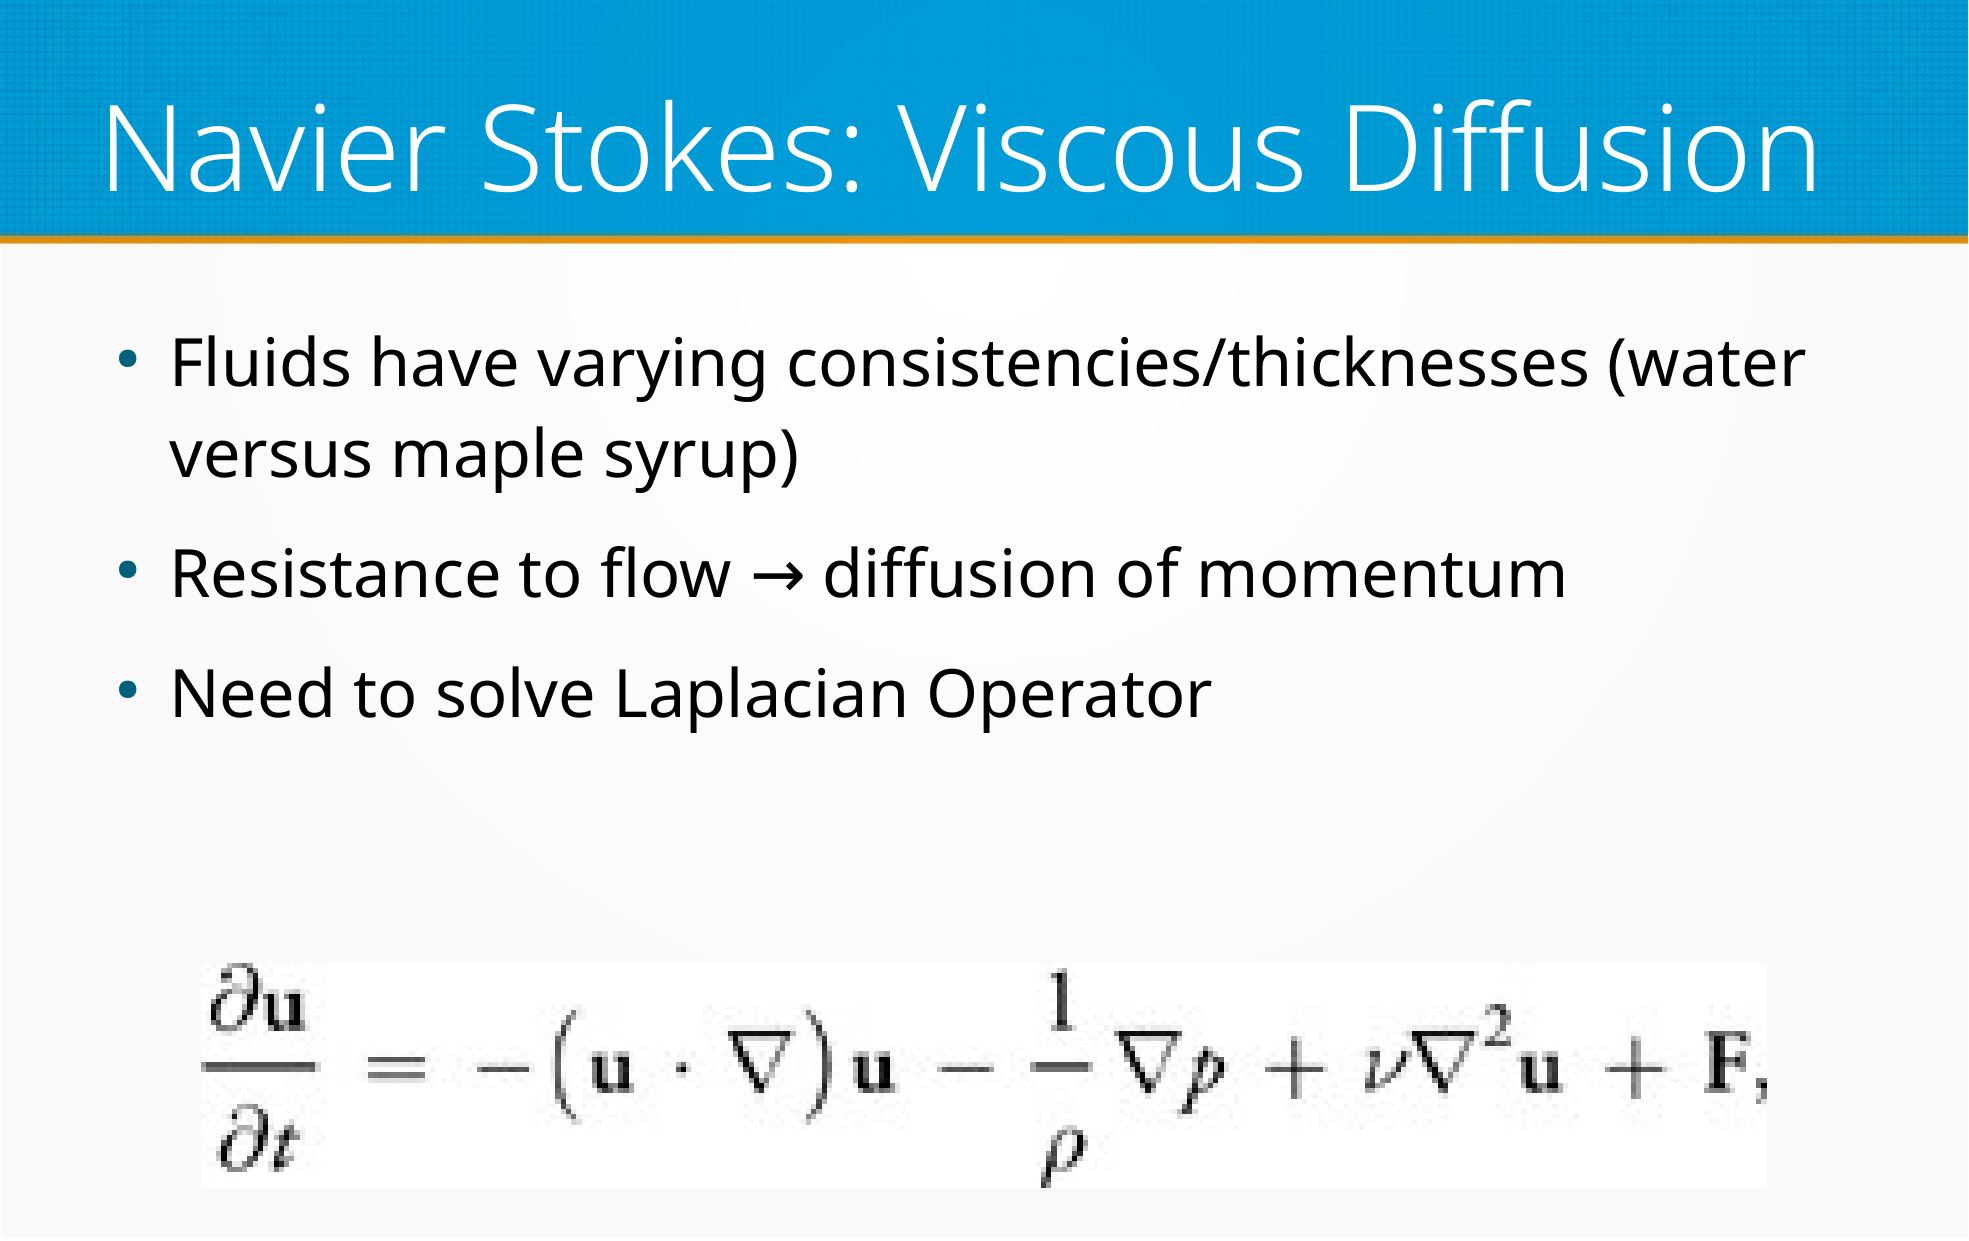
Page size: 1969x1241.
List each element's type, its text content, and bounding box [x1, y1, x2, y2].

list Fluids have varying consistencies/thicknesses (water versus maple syrup) Resistance to flow → diffusion of momentum Need to solve Laplacian Operator [98, 315, 1860, 1081]
title Navier Stokes: Viscous Diffusion [98, 19, 1870, 228]
picture [0, 233, 1969, 1241]
